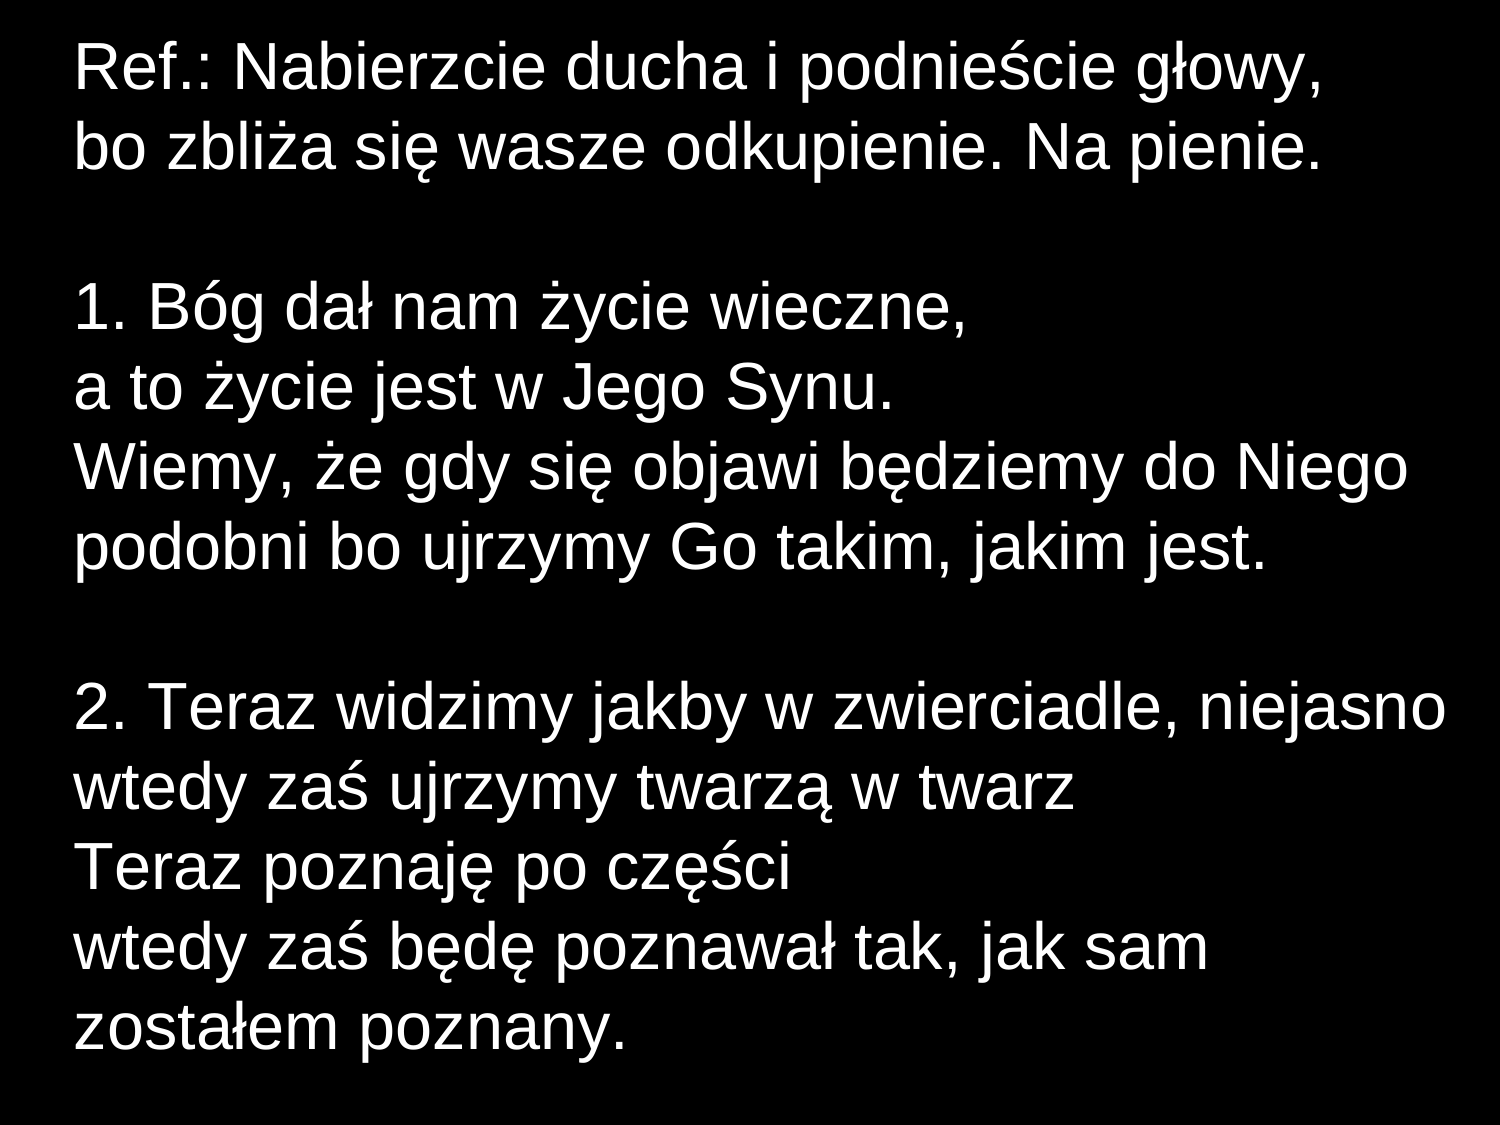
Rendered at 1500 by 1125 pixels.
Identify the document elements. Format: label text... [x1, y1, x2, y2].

text_box Ref.: Nabierzcie ducha i podnieście głowy, bo zbliża się wasze odkupienie. Na pienie. 1. Bóg dał nam życie wieczne, a to życie jest w Jego Synu. Wiemy, że gdy się objawi będziemy do Niego podobni bo ujrzymy Go takim, jakim jest. 2. Teraz widzimy jakby w zwierciadle, niejasno wtedy zaś ujrzymy twarzą w twarz Teraz poznaję po części wtedy zaś będę poznawał tak, jak sam zostałem poznany. [58, 15, 1465, 1071]
